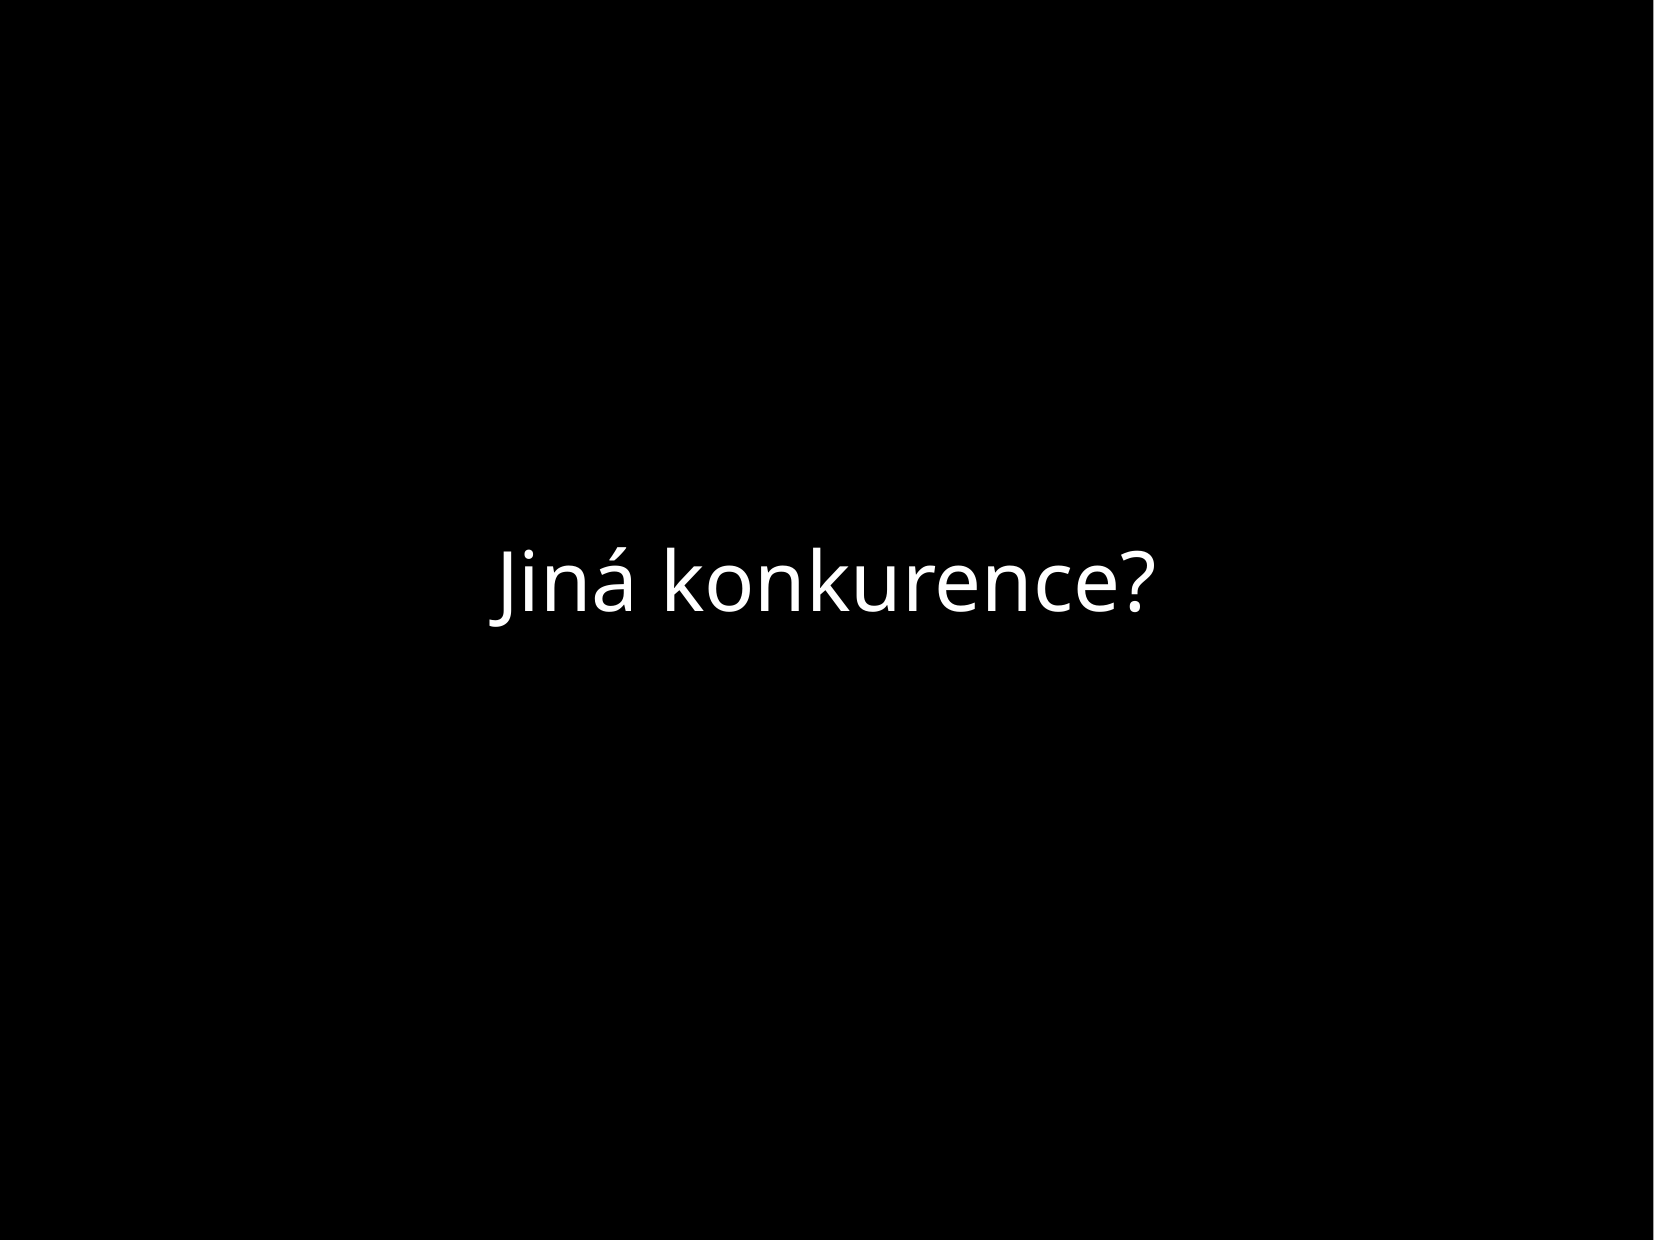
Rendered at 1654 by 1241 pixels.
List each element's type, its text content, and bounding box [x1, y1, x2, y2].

subtitle Jiná konkurence? [82, 56, 1571, 1102]
